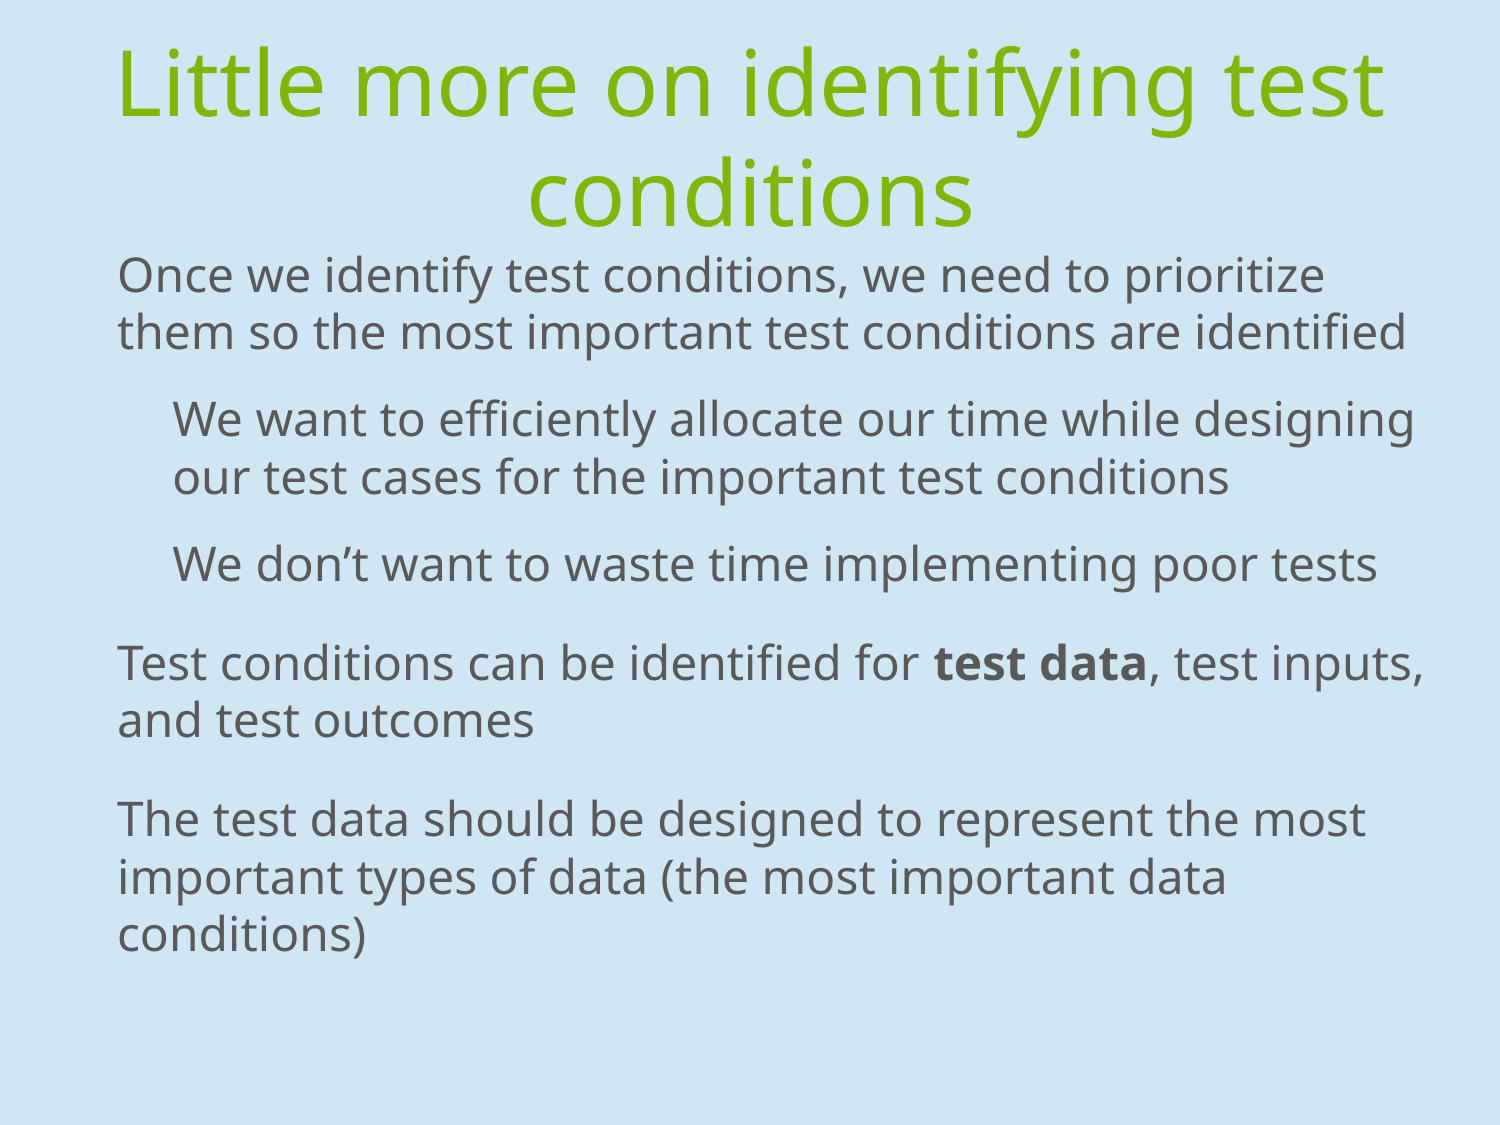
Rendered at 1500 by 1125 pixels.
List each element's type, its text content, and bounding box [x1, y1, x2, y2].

list Once we identify test conditions, we need to prioritize them so the most important test conditions are identified We want to efficiently allocate our time while designing our test cases for the important test conditions We don’t want to waste time implementing poor tests Test conditions can be identified for test data, test inputs, and test outcomes The test data should be designed to represent the most important types of data (the most important data conditions) [45, 236, 1462, 1070]
title Little more on identifying test conditions [16, 17, 1485, 237]
